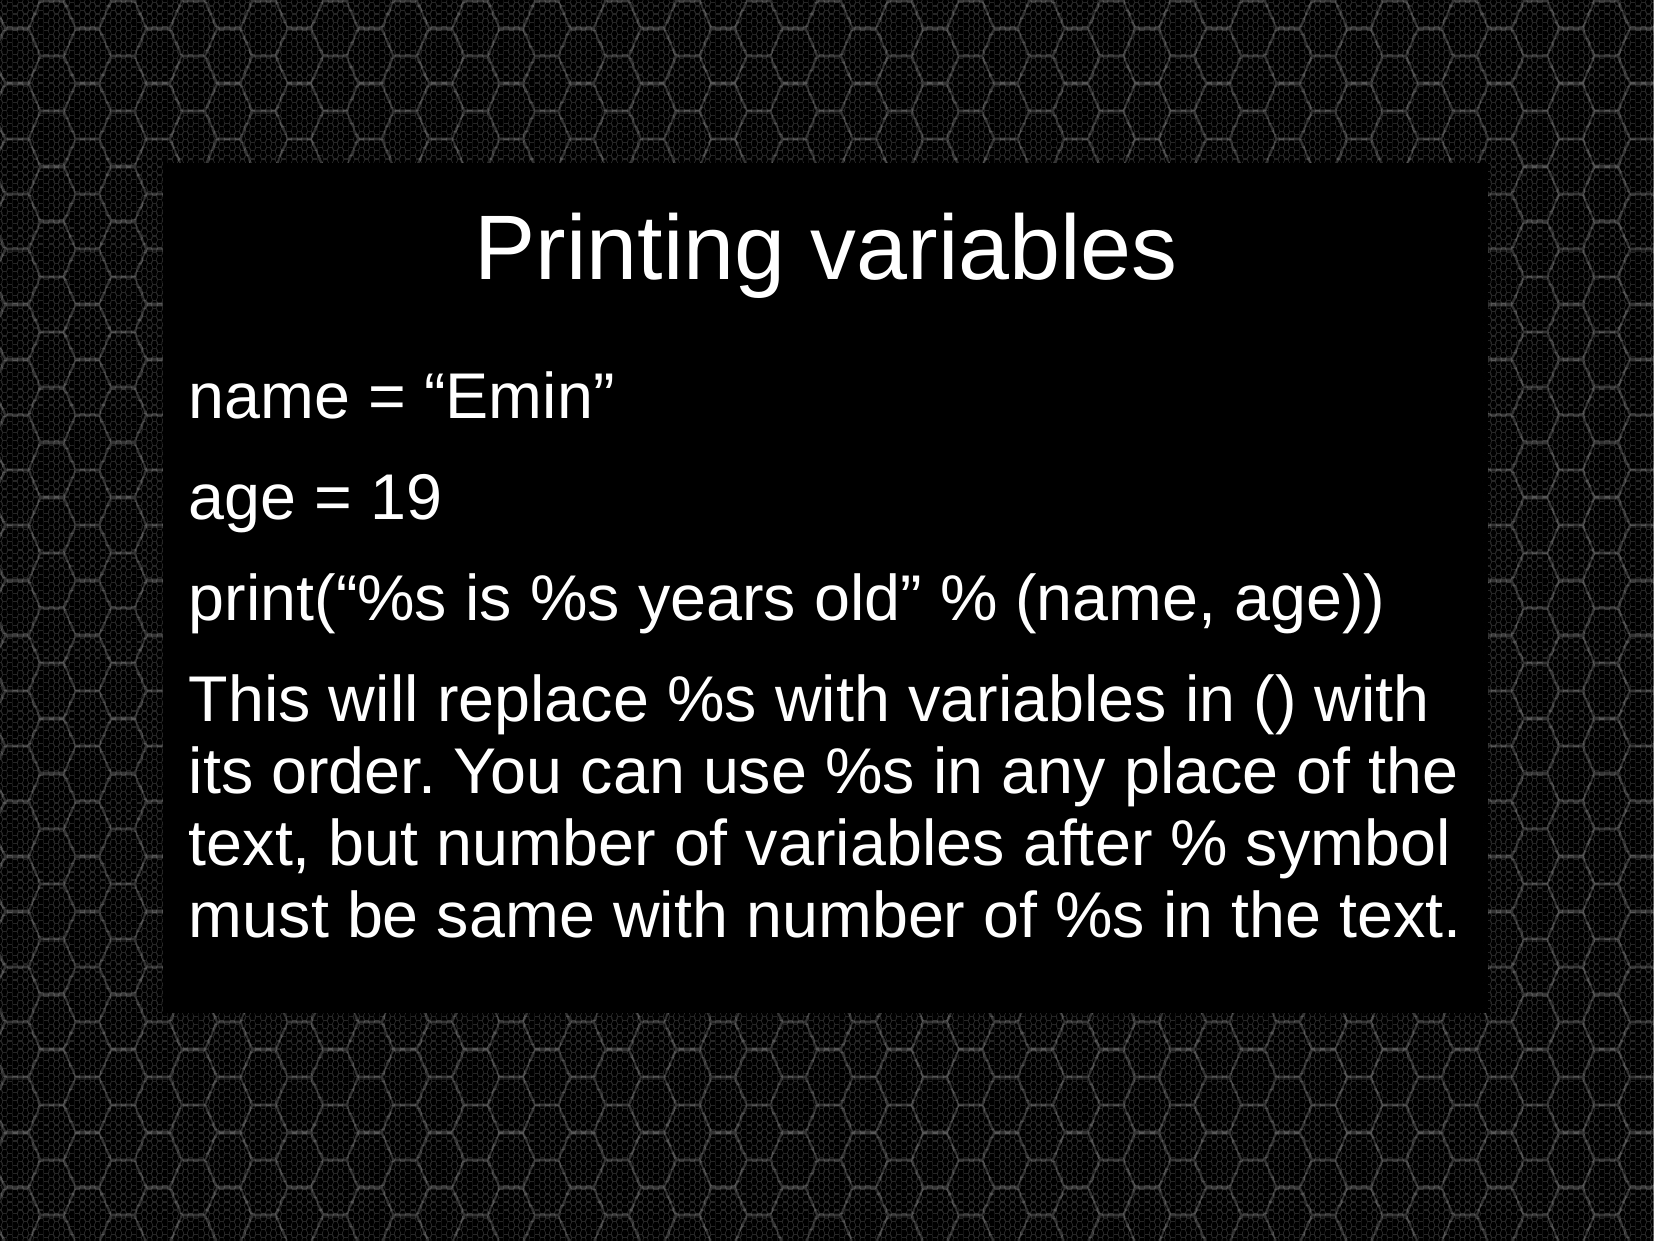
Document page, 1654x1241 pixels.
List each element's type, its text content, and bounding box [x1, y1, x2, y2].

picture [0, 0, 1654, 1241]
title Printing variables [82, 165, 1571, 331]
list name = “Emin” age = 19 print(“%s is %s years old” % (name, age)) This will replace %s with variables in () with its order. You can use %s in any place of the text, but number of variables after % symbol must be same with number of %s in the text. [120, 360, 1501, 1010]
